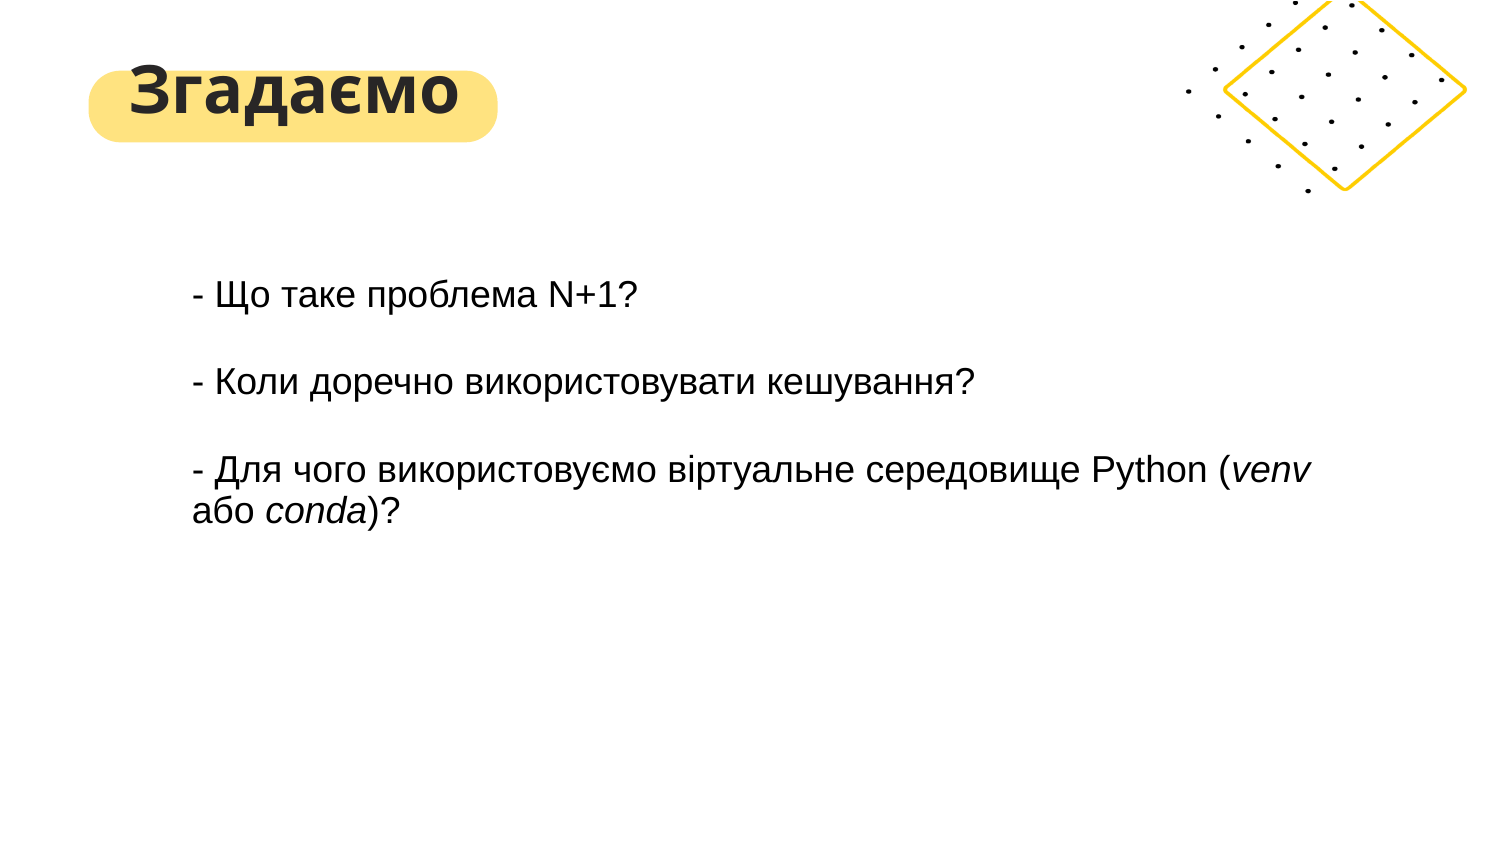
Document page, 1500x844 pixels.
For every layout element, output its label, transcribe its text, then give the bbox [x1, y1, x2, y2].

picture [1156, 1, 1494, 240]
text_box Згадаємо [88, 43, 502, 148]
text_box - Що таке проблема N+1? - Коли доречно використовувати кешування? - Для чого використовуємо віртуальне середовище Python (venv або conda)? [177, 265, 1388, 540]
